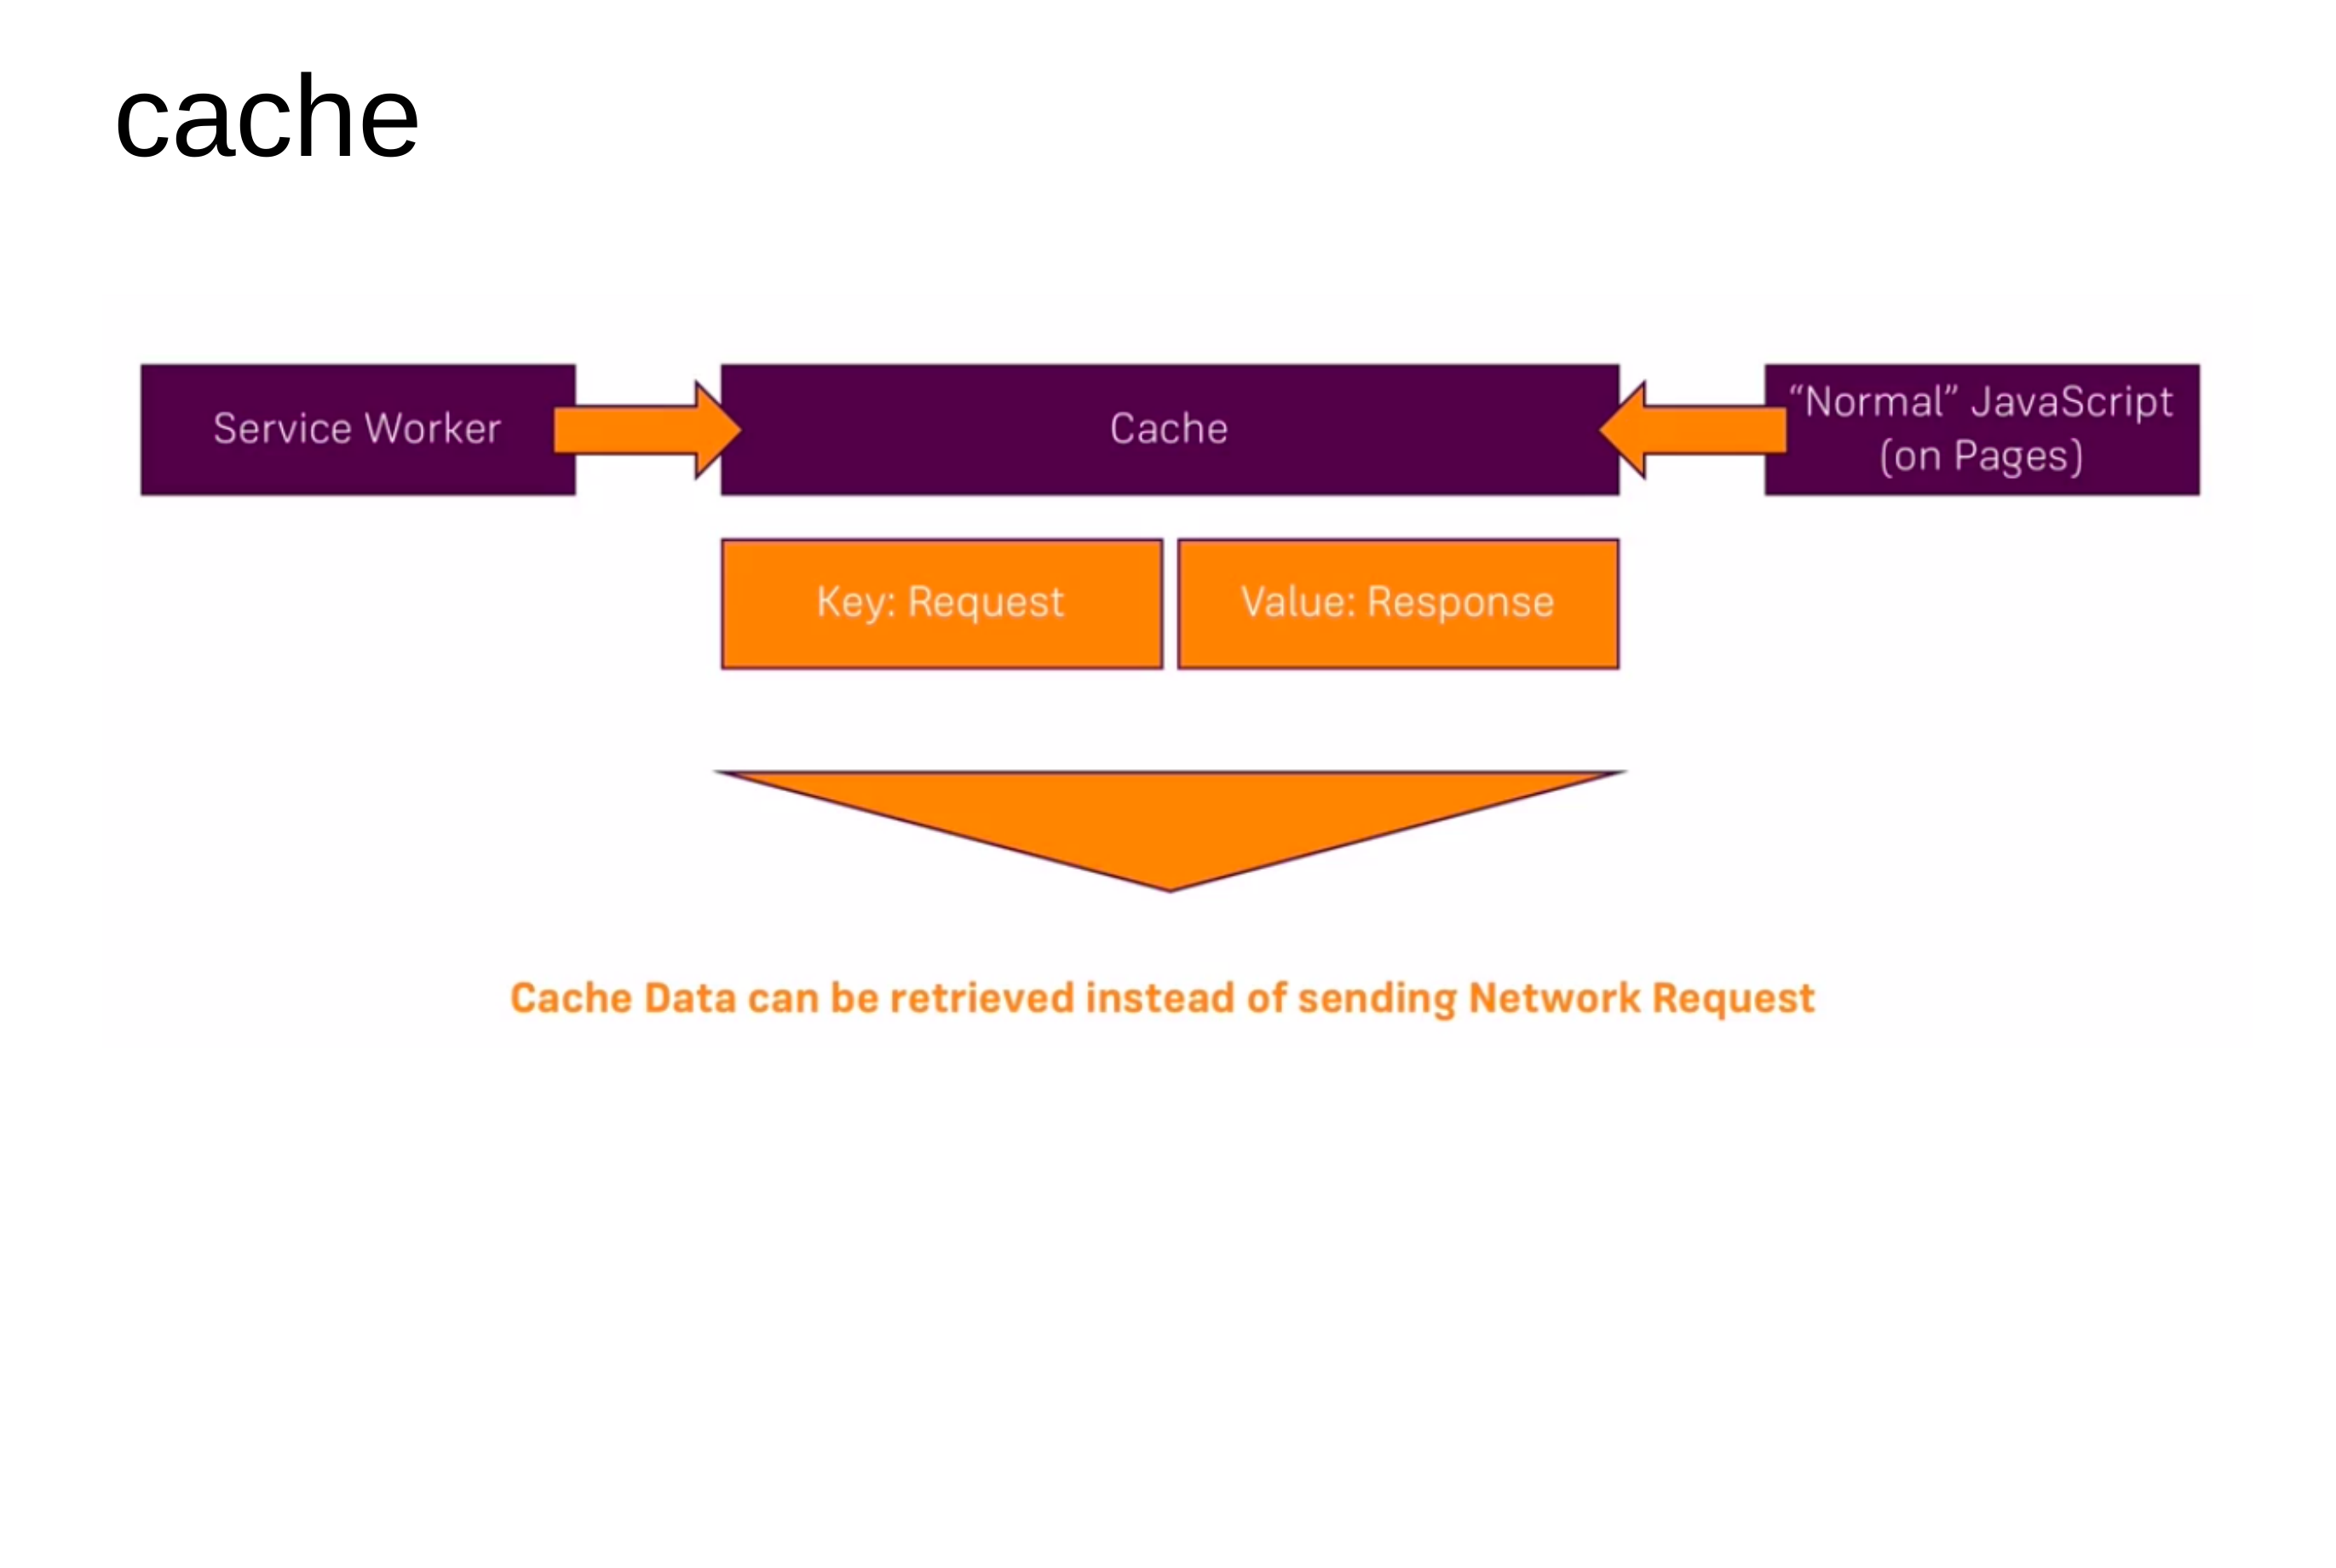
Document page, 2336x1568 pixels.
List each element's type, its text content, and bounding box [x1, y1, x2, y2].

picture [102, 294, 2253, 1048]
title cache [0, 15, 550, 218]
